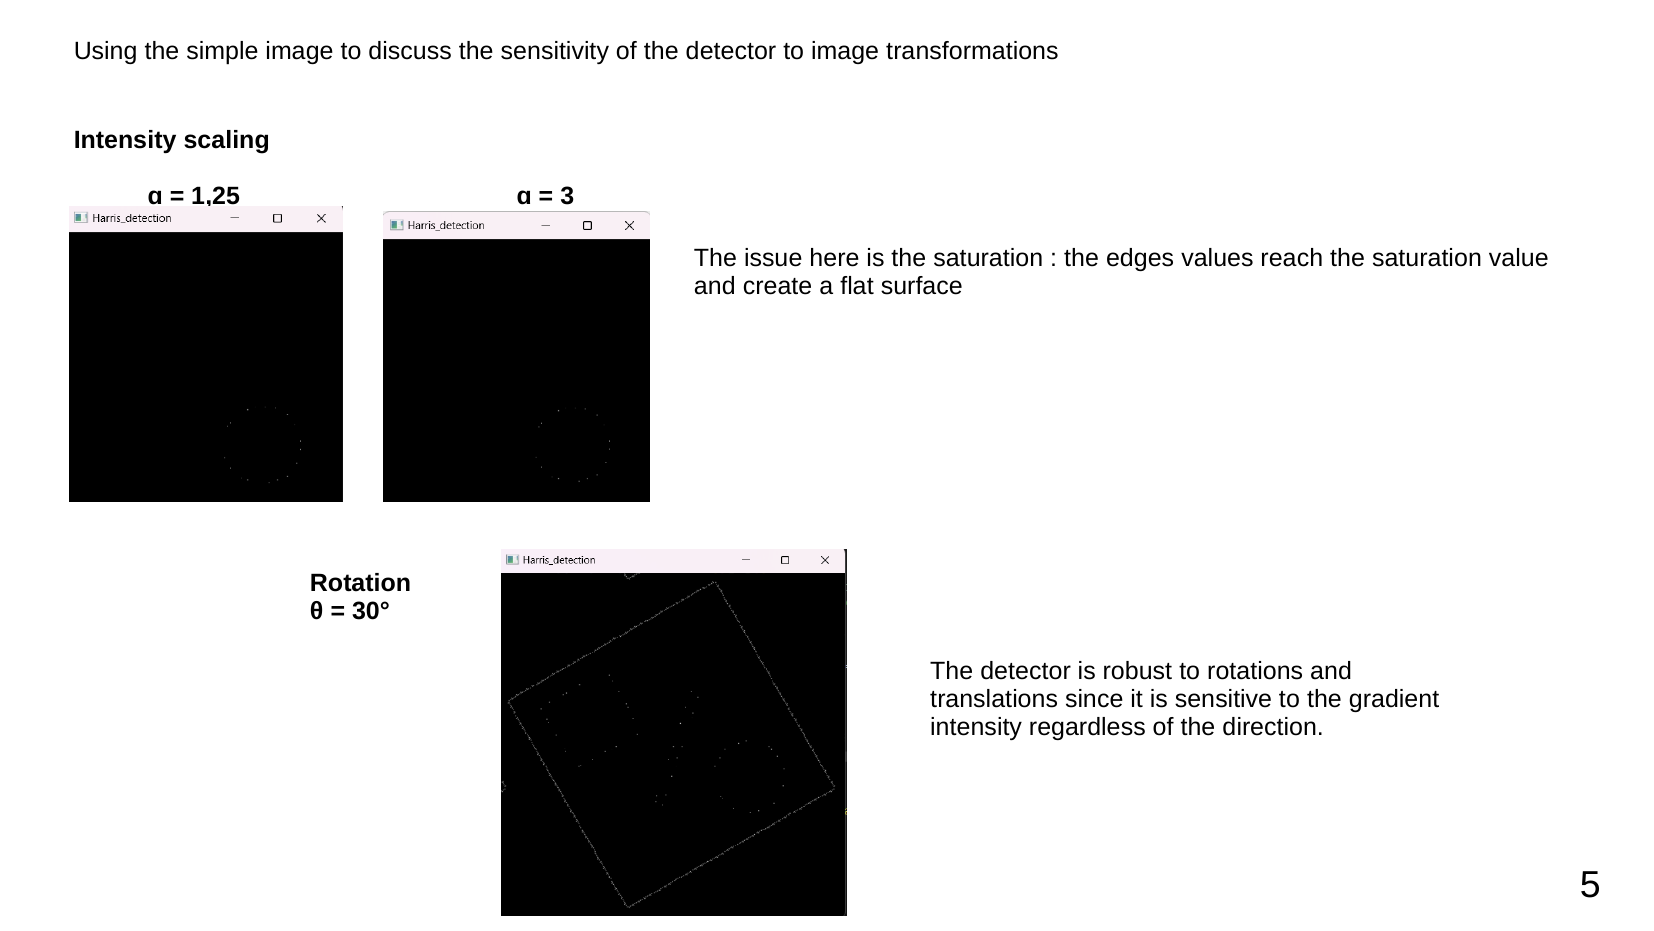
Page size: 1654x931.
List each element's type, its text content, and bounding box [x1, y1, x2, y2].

picture [501, 549, 847, 916]
text_box Intensity scaling ɑ = 1,25 ɑ = 3 [59, 118, 1093, 296]
text_box Using the simple image to discuss the sensitivity of the detector to image transformations [59, 29, 1093, 73]
text_box <numéro> [1564, 856, 1654, 927]
text_box Rotation θ = 30° [295, 561, 501, 739]
picture [383, 211, 650, 502]
text_box The issue here is the saturation : the edges values reach the saturation value and create a flat surface [679, 236, 1595, 414]
text_box Rotation θ = 30° [847, 561, 1329, 739]
picture [69, 206, 343, 502]
text_box The detector is robust to rotations and translations since it is sensitive to the gradient intensity regardless of the direction. [915, 649, 1477, 827]
